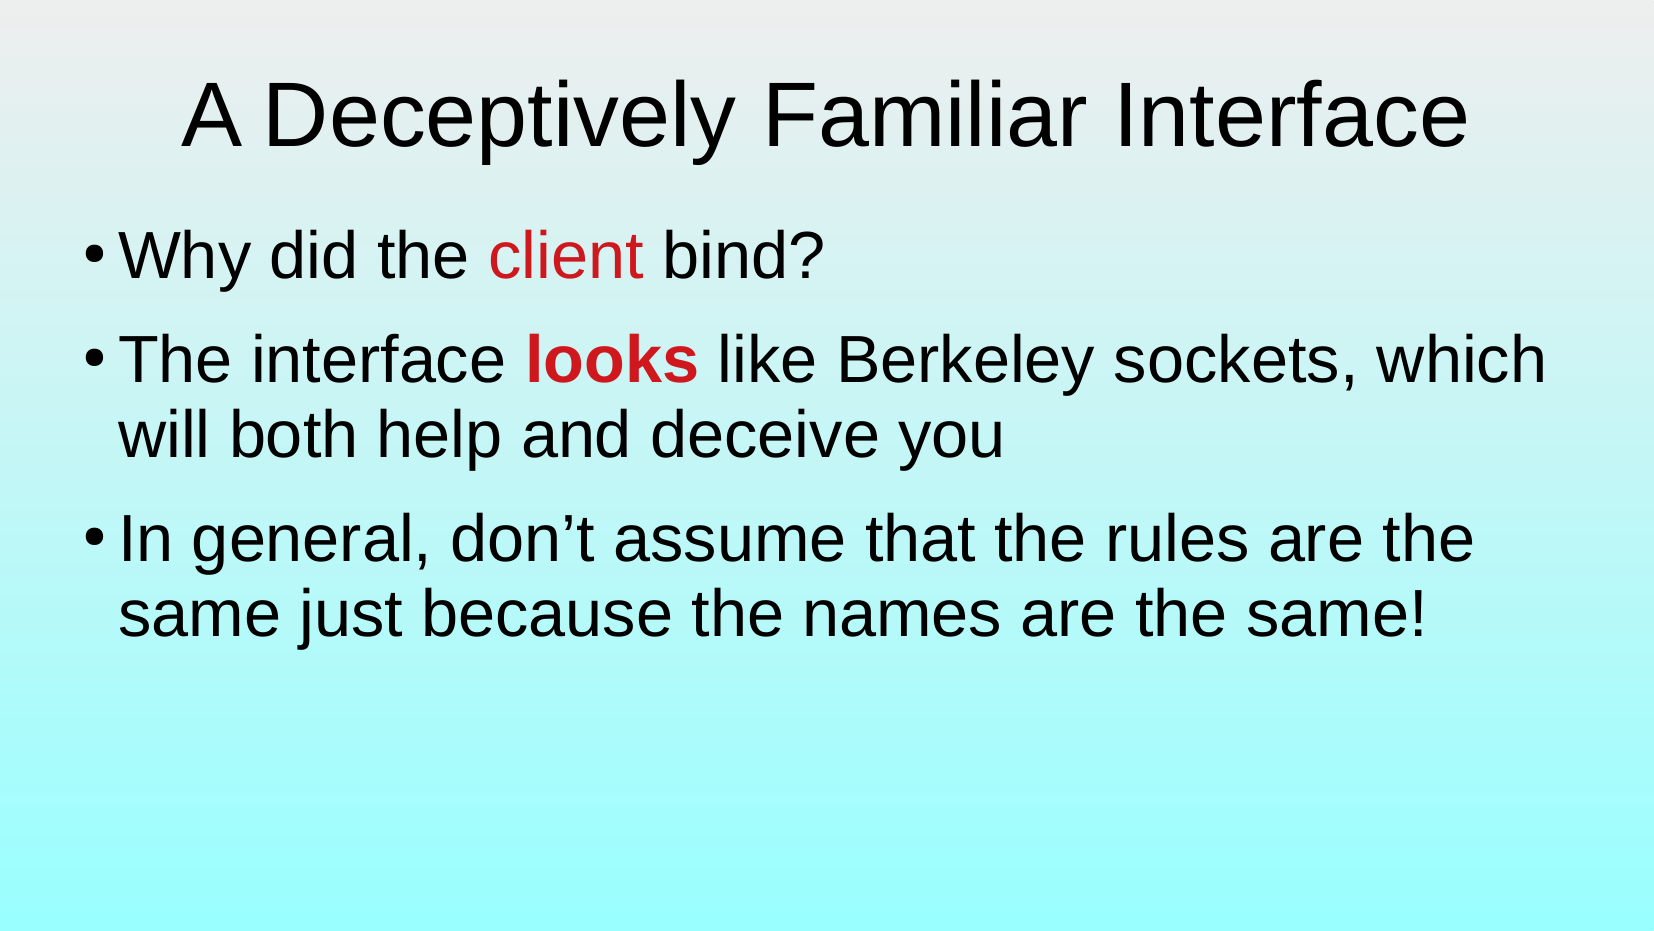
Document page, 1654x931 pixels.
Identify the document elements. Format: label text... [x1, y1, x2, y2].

text_box [82, 217, 1571, 758]
title A Deceptively Familiar Interface [82, 37, 1571, 193]
